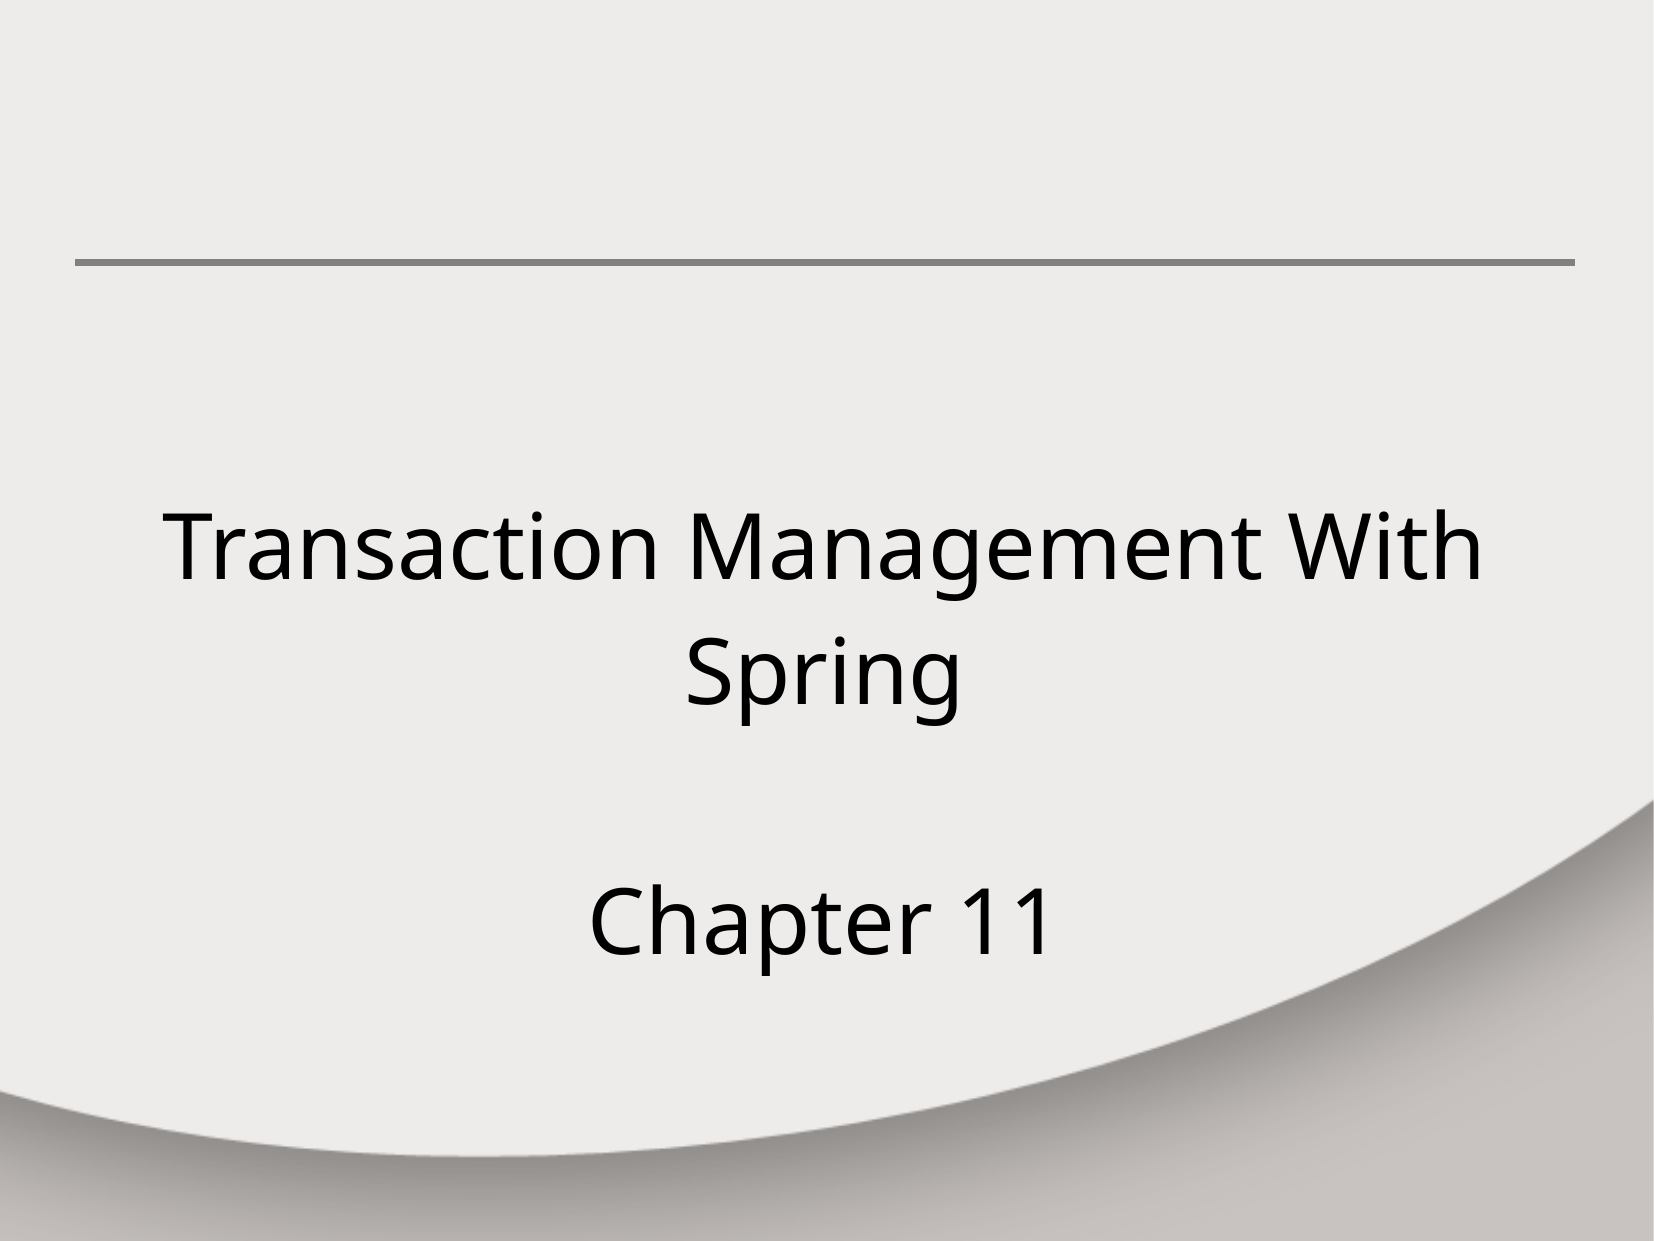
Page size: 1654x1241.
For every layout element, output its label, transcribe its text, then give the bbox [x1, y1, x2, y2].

picture [0, 0, 1654, 1241]
text_box Transaction Management With Spring Chapter 11 [75, 300, 1576, 1163]
